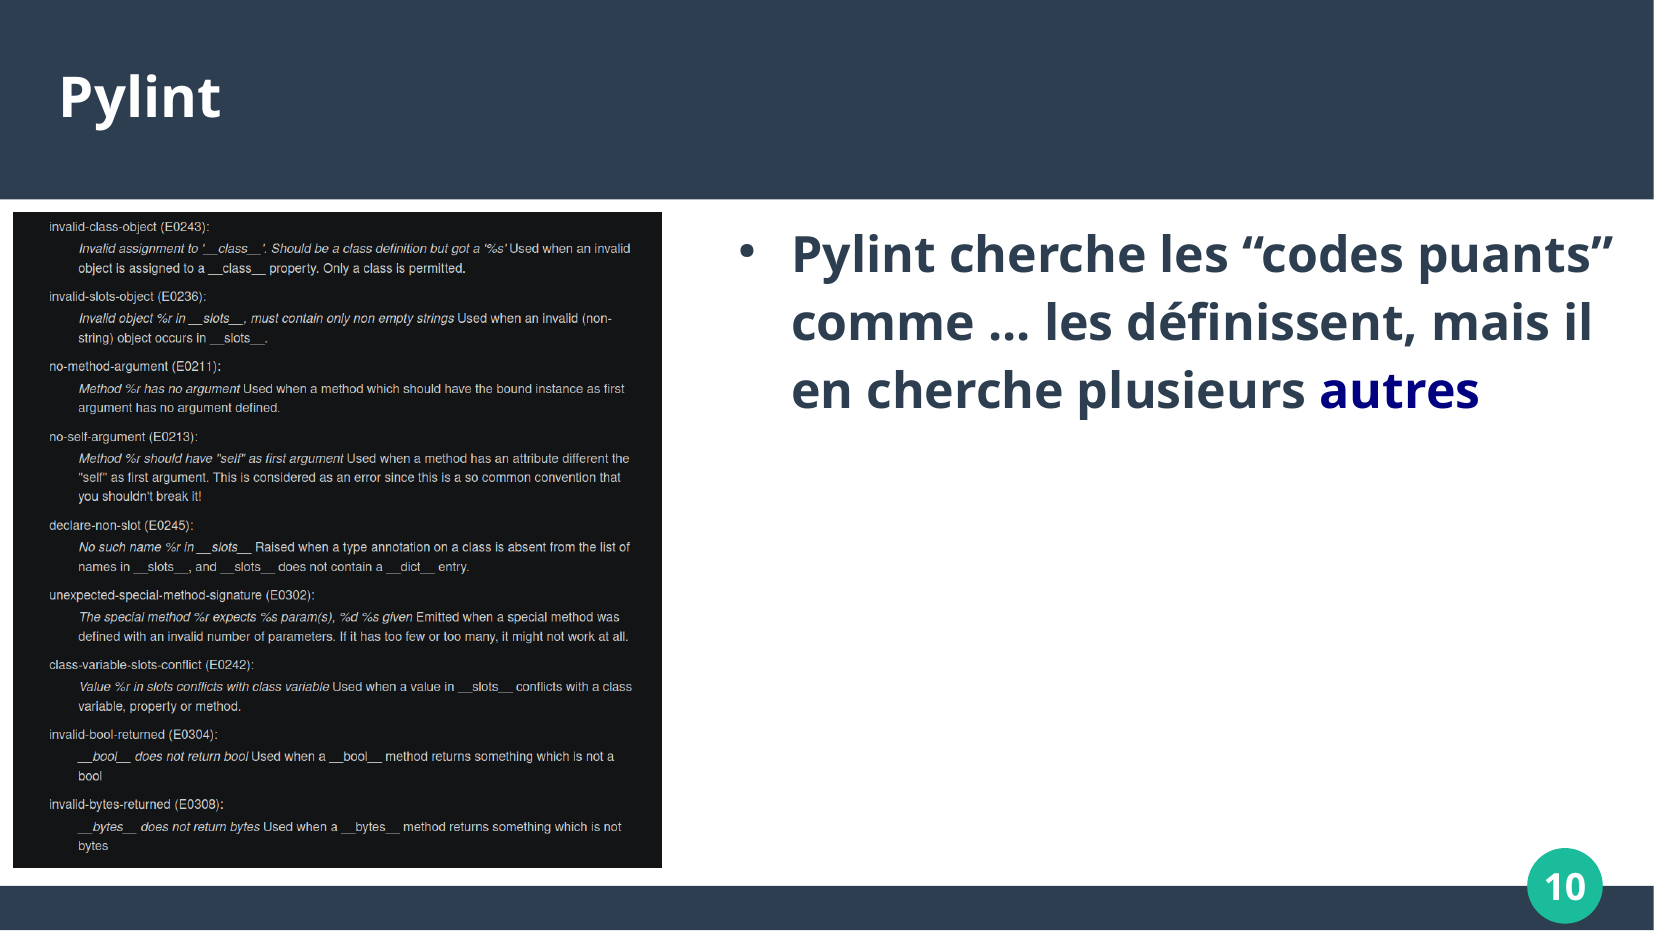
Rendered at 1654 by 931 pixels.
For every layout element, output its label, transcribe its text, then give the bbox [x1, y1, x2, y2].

list Pylint cherche les “codes puants” comme ... les définissent, mais il en cherche plusieurs autres [720, 218, 1619, 839]
picture [13, 212, 662, 868]
title Pylint [59, 37, 1595, 155]
